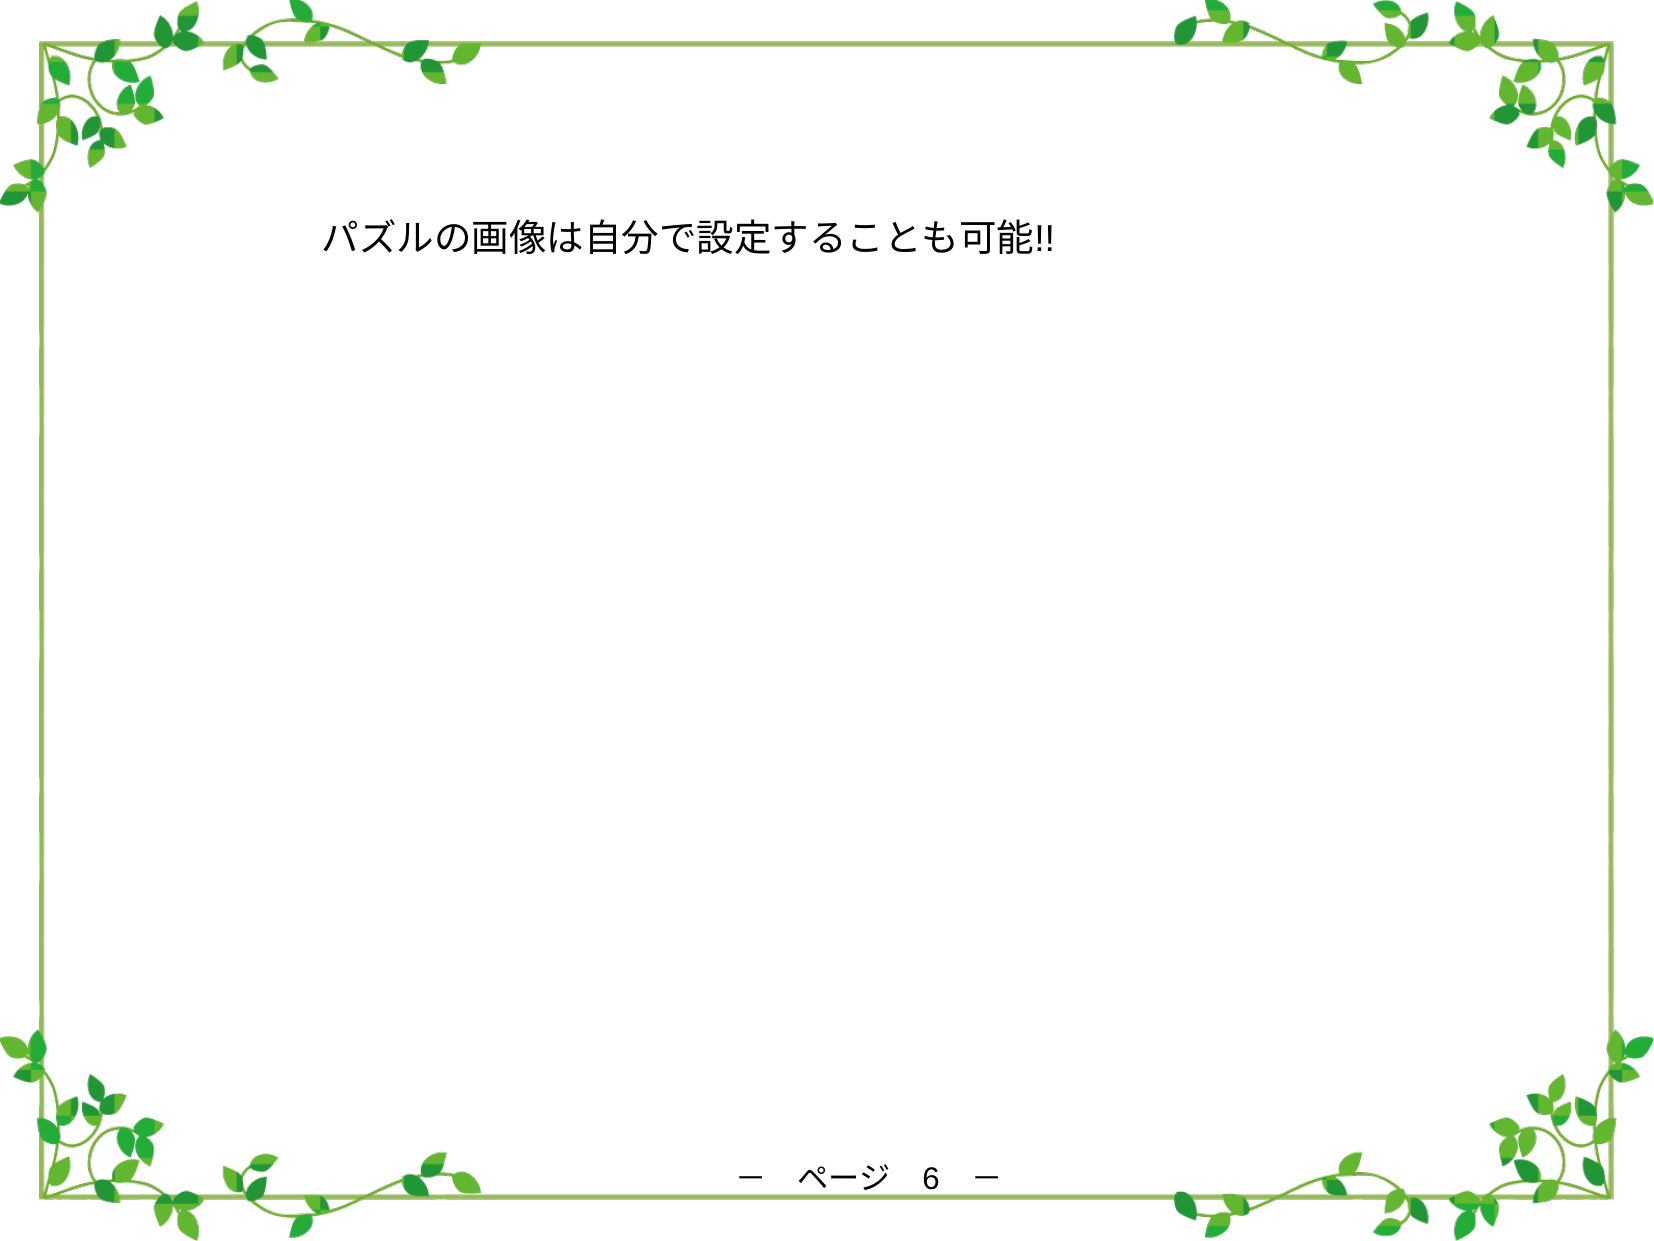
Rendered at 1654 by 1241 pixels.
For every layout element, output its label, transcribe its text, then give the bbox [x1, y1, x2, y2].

picture [0, 0, 1654, 1241]
text_box － ページ 6 － [720, 1145, 980, 1196]
